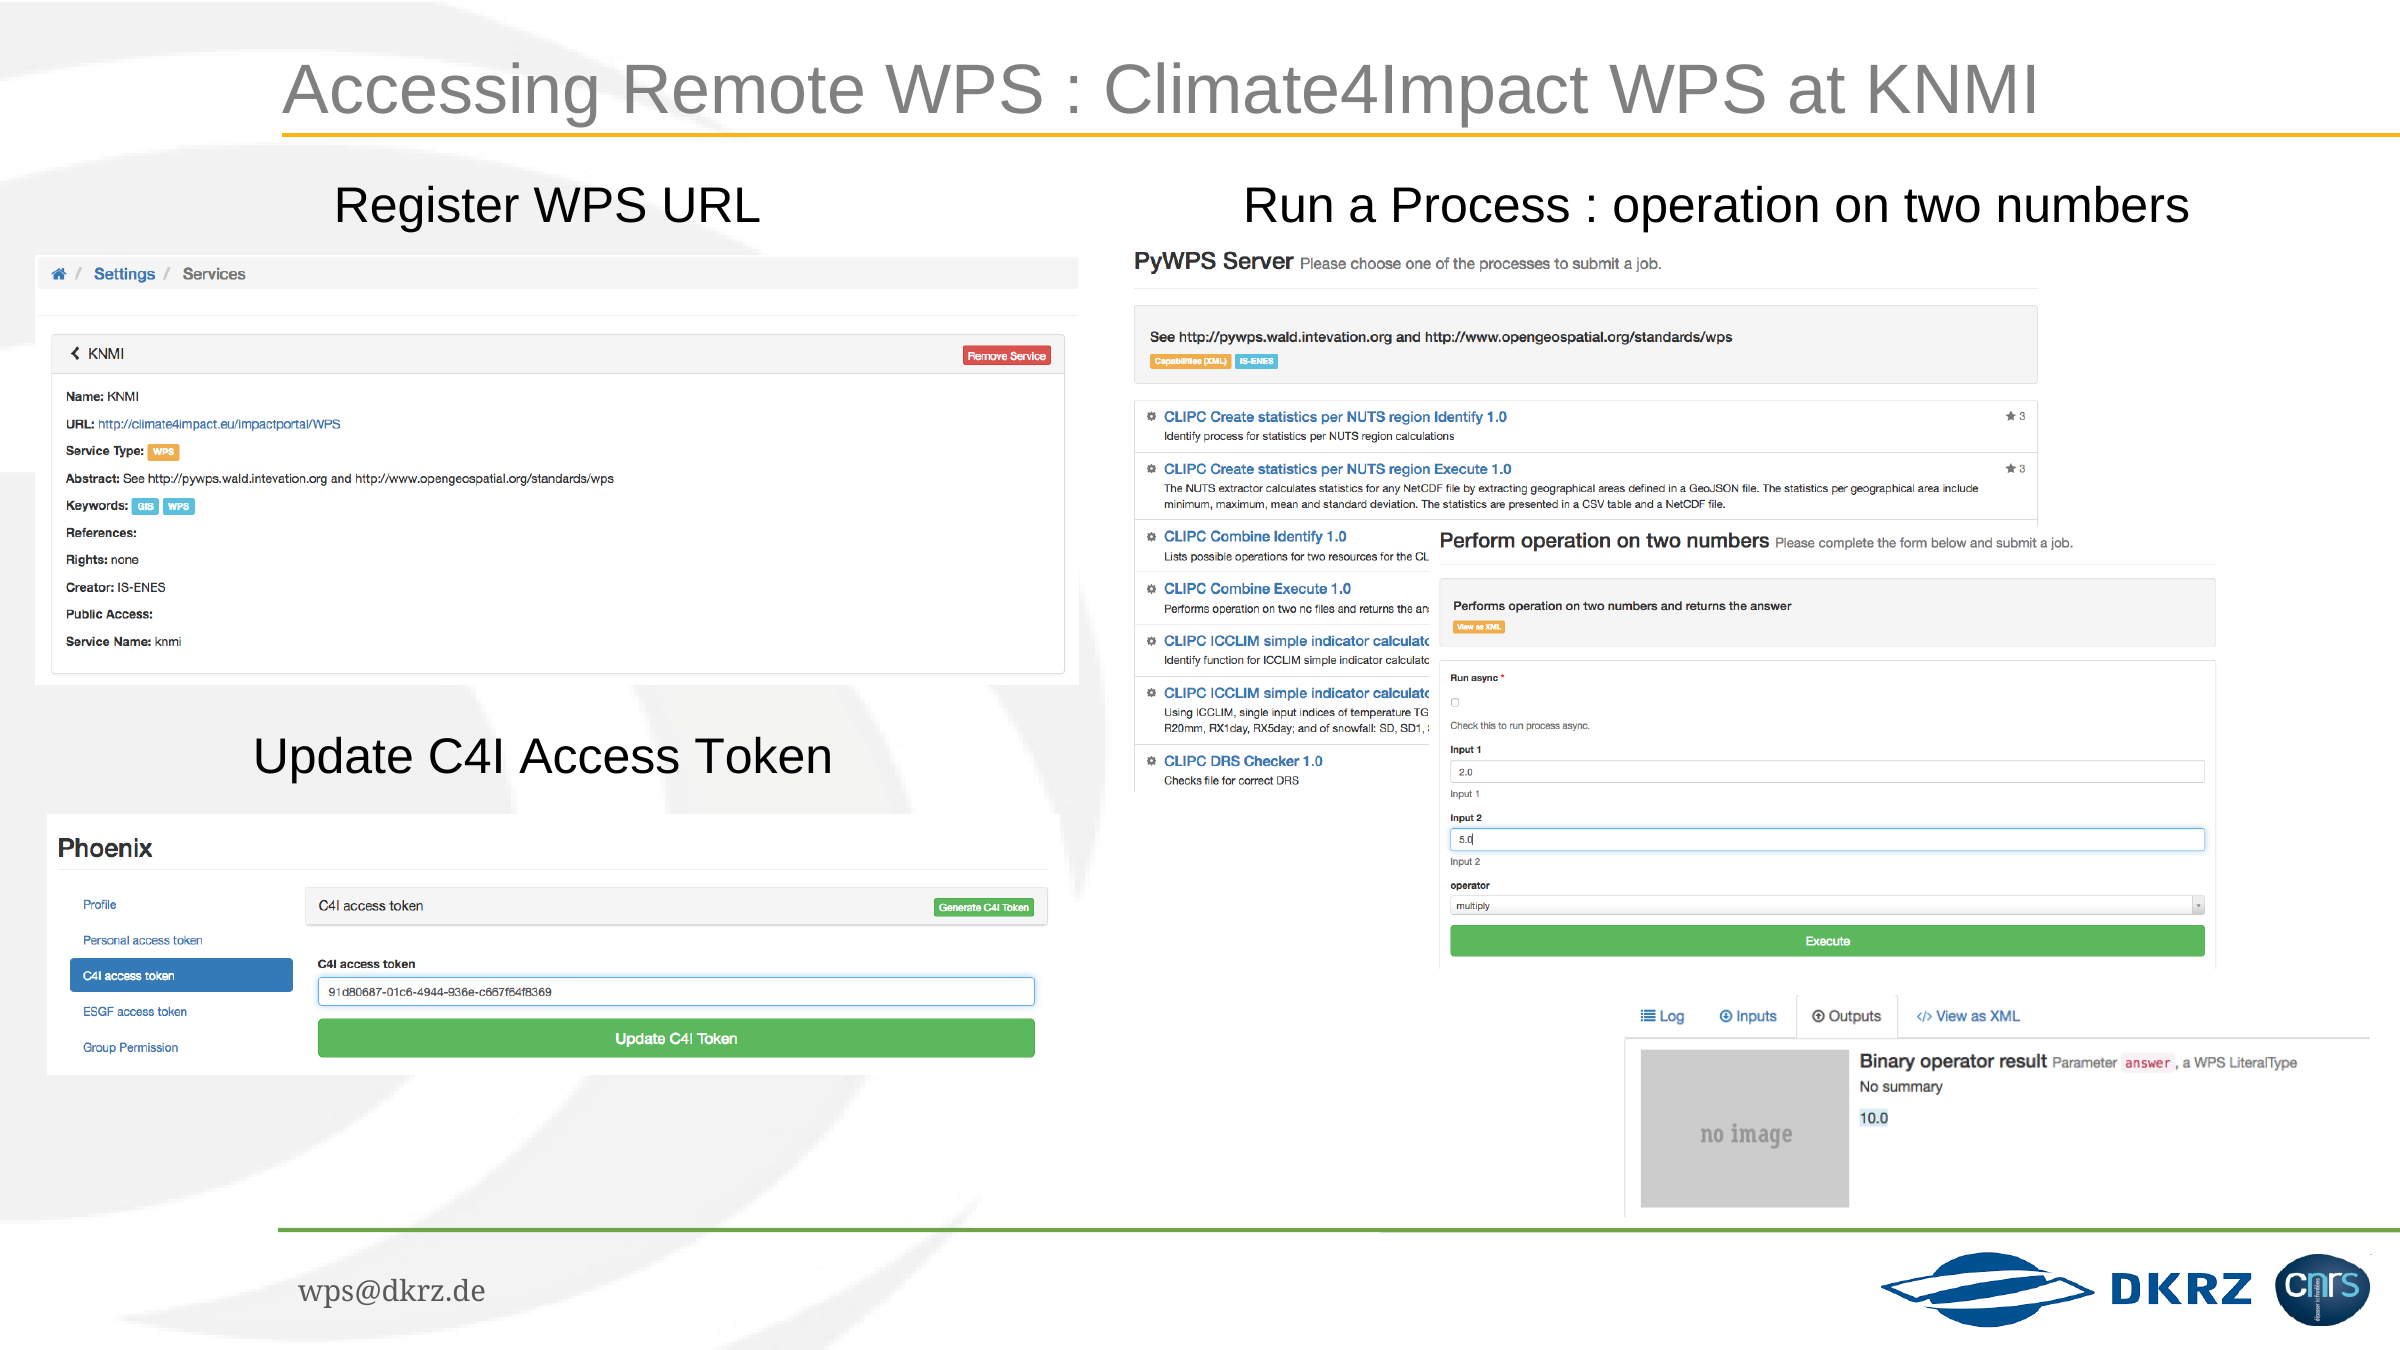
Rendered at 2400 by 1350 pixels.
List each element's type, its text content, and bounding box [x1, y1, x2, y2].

title Accessing Remote WPS : Climate4Impact WPS at KNMI [268, 35, 2174, 146]
text_box Update C4I Access Token [238, 716, 839, 792]
picture [0, 0, 2400, 1350]
text_box Register WPS URL [318, 165, 777, 241]
text_box Run a Process : operation on two numbers [1228, 165, 2206, 241]
